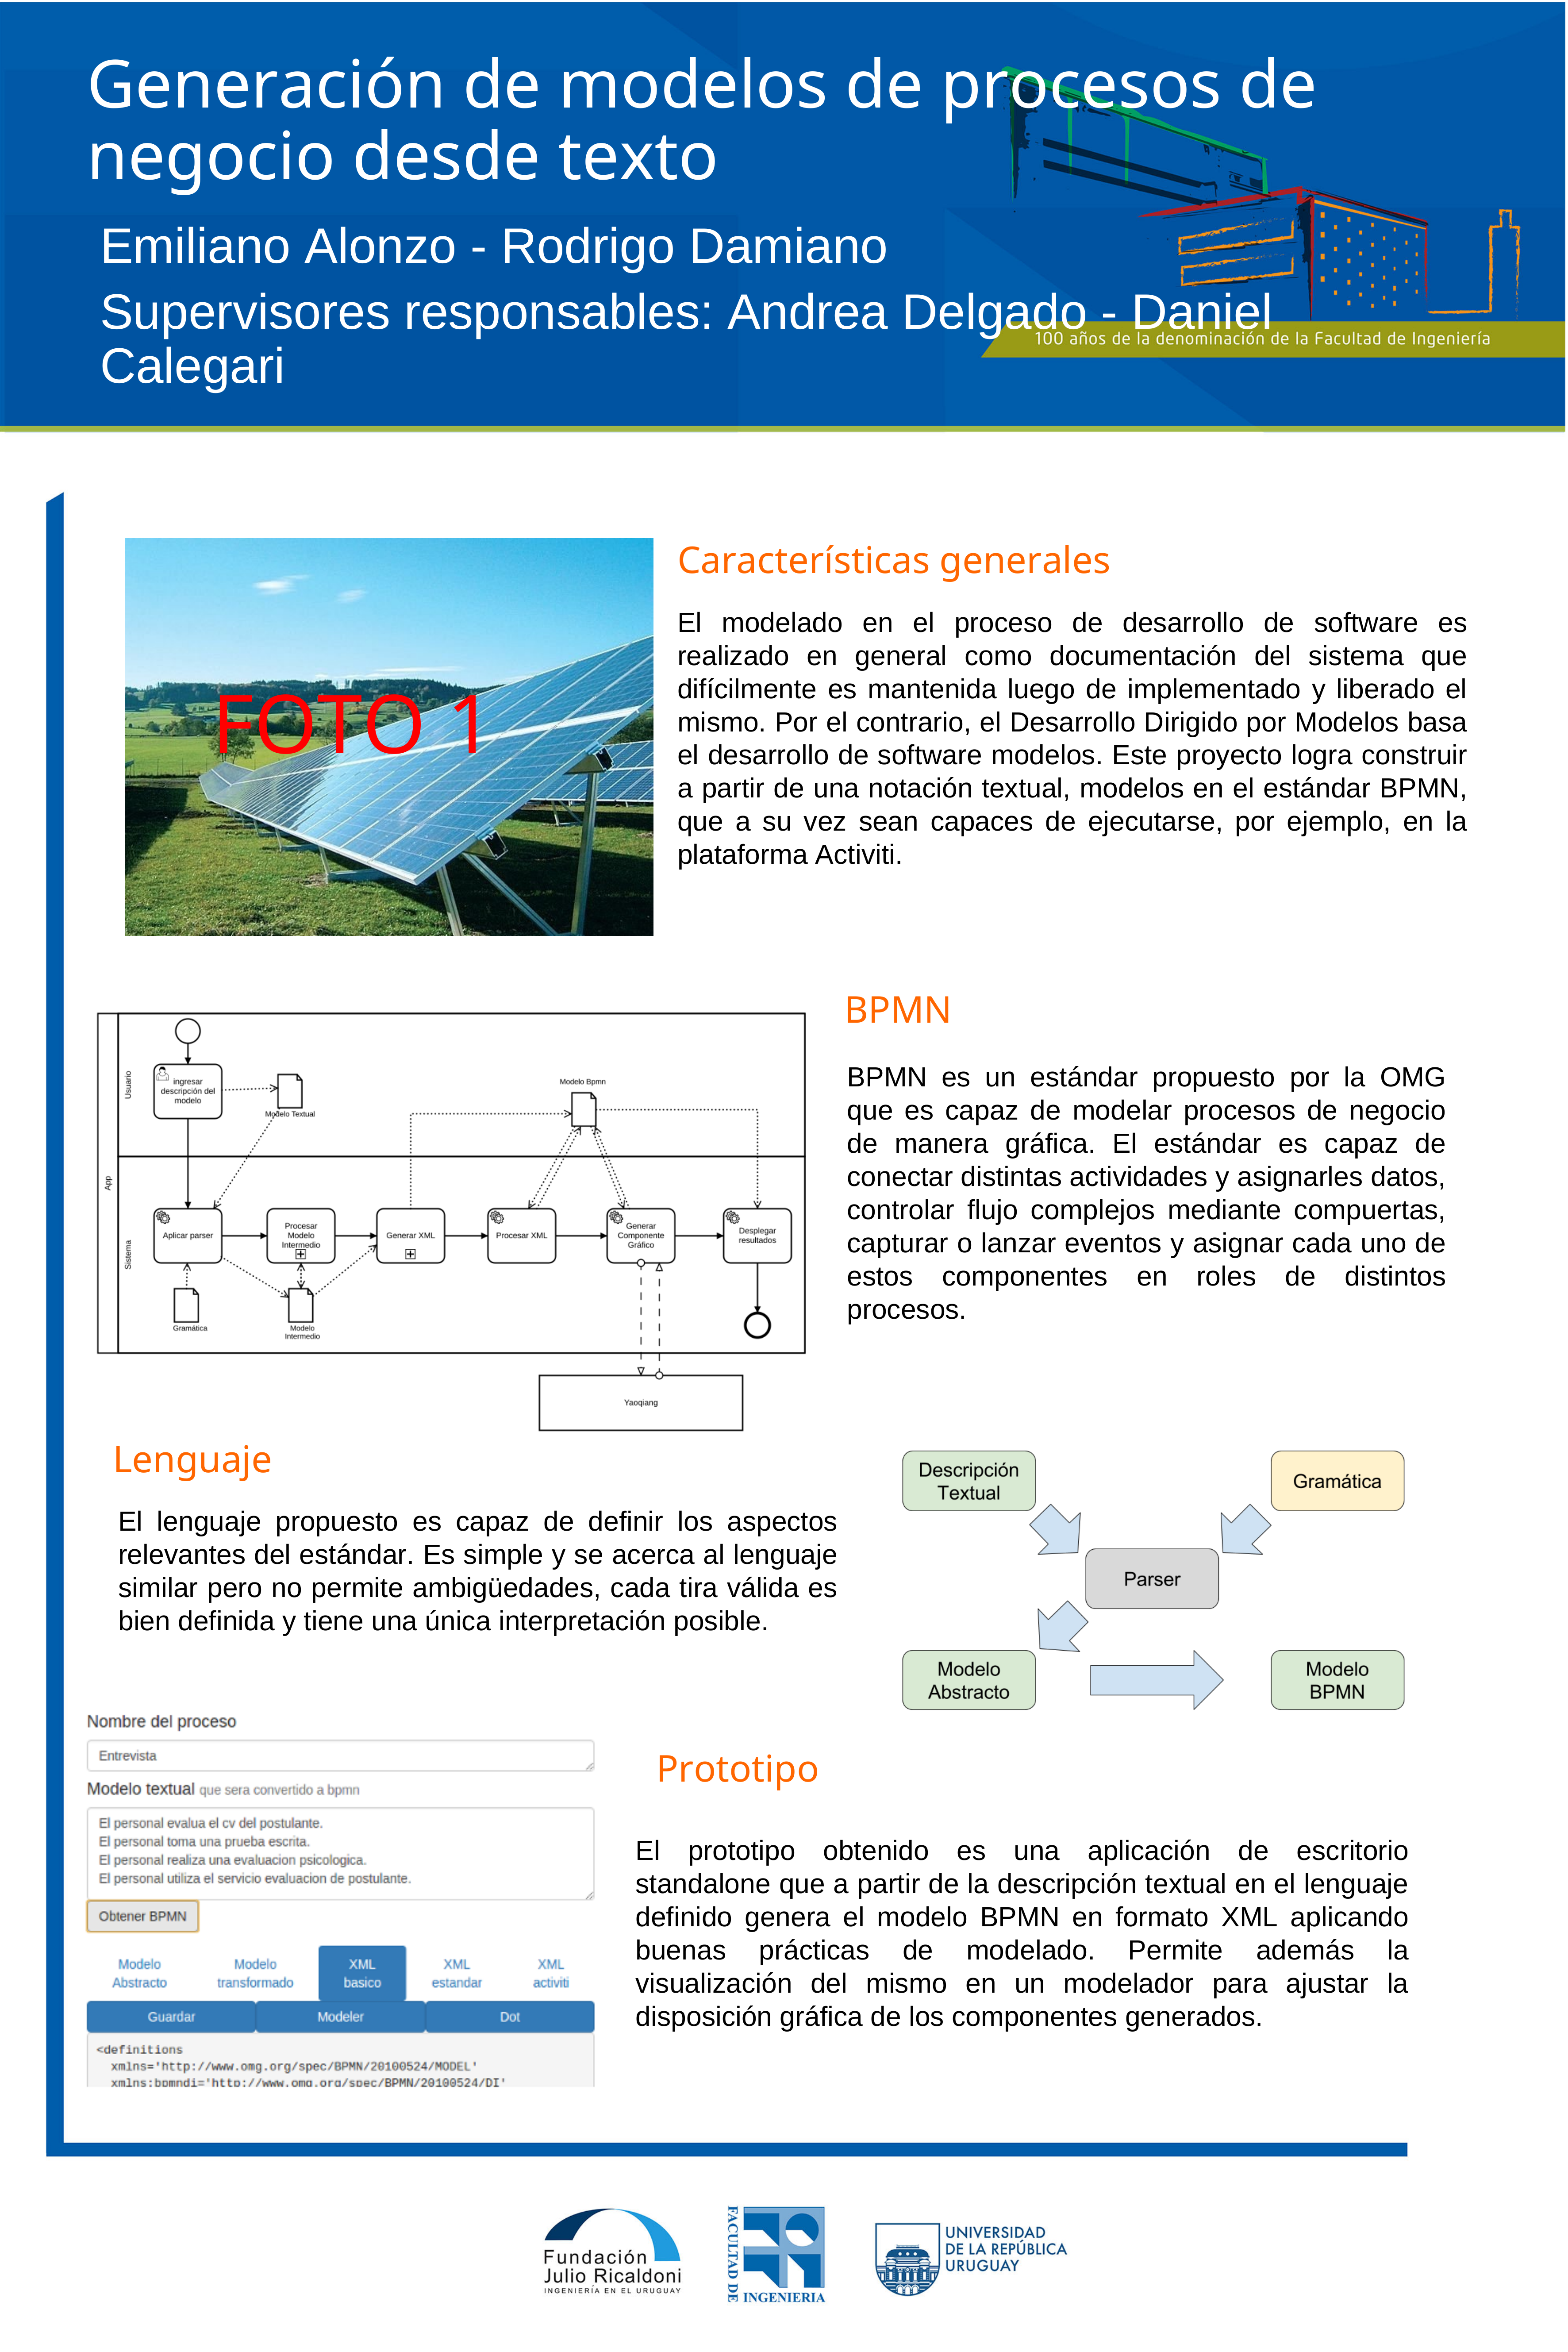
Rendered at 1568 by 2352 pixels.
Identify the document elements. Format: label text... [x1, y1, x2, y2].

text_box FOTO 1 [209, 669, 674, 773]
text_box El prototipo obtenido es una aplicación de escritorio standalone que a partir de la descripción textual en el lenguaje definido genera el modelo BPMN en formato XML aplicando buenas prácticas de modelado. Permite además la visualización del mismo en un modelador para ajustar la disposición gráfica de los componentes generados. [632, 1829, 1414, 2035]
text_box Características generales [674, 533, 1197, 584]
text_box BPMN es un estándar propuesto por la OMG que es capaz de modelar procesos de negocio de manera gráfica. El estándar es capaz de conectar distintas actividades y asignarles datos, controlar flujo complejos mediante compuertas, capturar o lanzar eventos y asignar cada uno de estos componentes en roles de distintos procesos. [844, 1056, 1450, 1378]
text_box El lenguaje propuesto es capaz de definir los aspectos relevantes del estándar. Es simple y se acerca al lenguaje similar pero no permite ambigüedades, cada tira válida es bien definida y tiene una única interpretación posible. [115, 1500, 846, 1640]
text_box Lenguaje [110, 1432, 878, 1483]
text_box El modelado en el proceso de desarrollo de software es realizado en general como documentación del sistema que difícilmente es mantenida luego de implementado y liberado el mismo. Por el contrario, el Desarrollo Dirigido por Modelos basa el desarrollo de software modelos. Este proyecto logra construir a partir de una notación textual, modelos en el estándar BPMN, que a su vez sean capaces de ejecutarse, por ejemplo, en la plataforma Activiti. [674, 601, 1474, 873]
picture [0, 2, 1565, 2339]
text_box BPMN [841, 982, 1364, 1034]
text_box Prototipo [653, 1742, 1568, 1793]
text_box Emiliano Alonzo - Rodrigo Damiano Supervisores responsables: Andrea Delgado - Daniel Calegari [89, 209, 1422, 405]
subtitle Generación de modelos de procesos de negocio desde texto [76, 39, 1409, 186]
